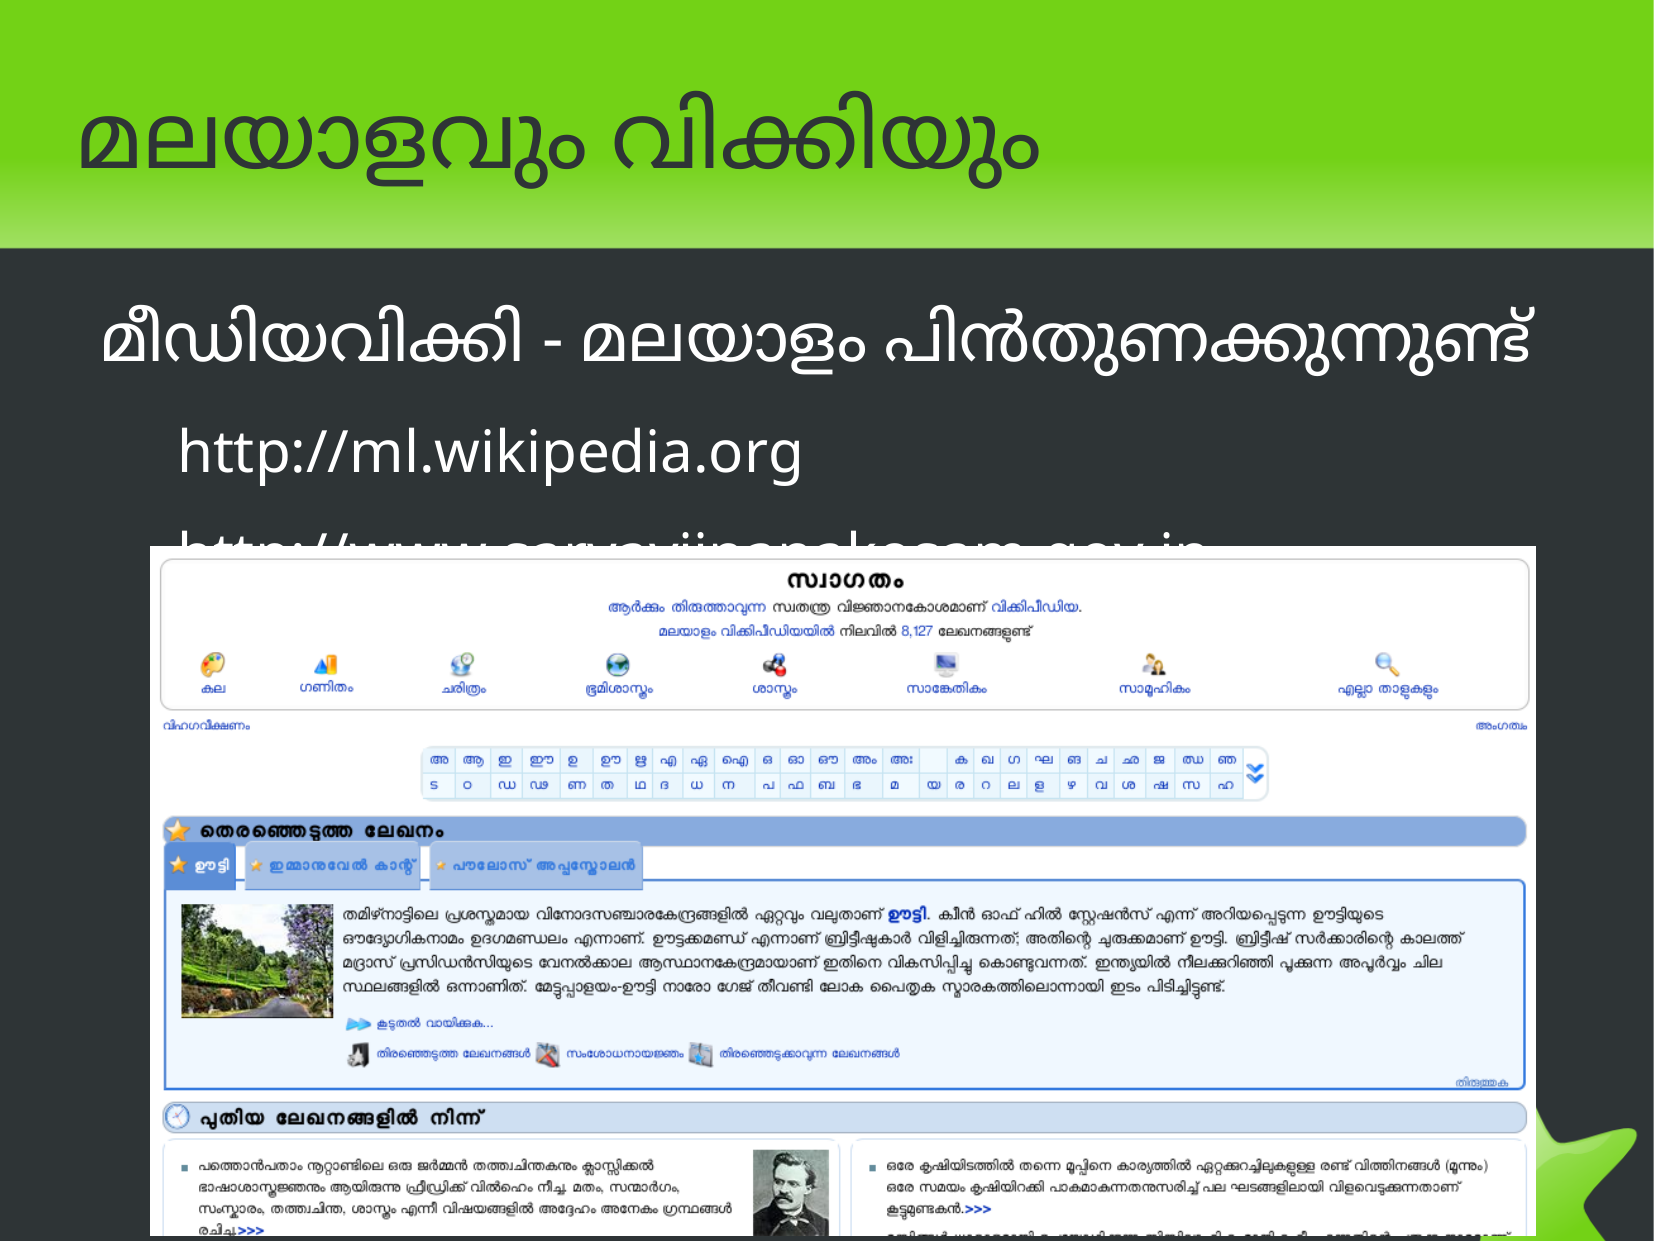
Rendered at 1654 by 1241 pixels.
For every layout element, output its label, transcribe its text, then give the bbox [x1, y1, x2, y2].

picture [0, 0, 1654, 1241]
list മീഡിയവിക്കി - മലയാളം പിന്‍തുണക്കുന്നുണ്ട് http://ml.wikipedia.org http://www.sarvavijnanakosam.gov.in [82, 290, 1571, 1094]
title മലയാളവും വിക്കിയും [76, 36, 1565, 229]
